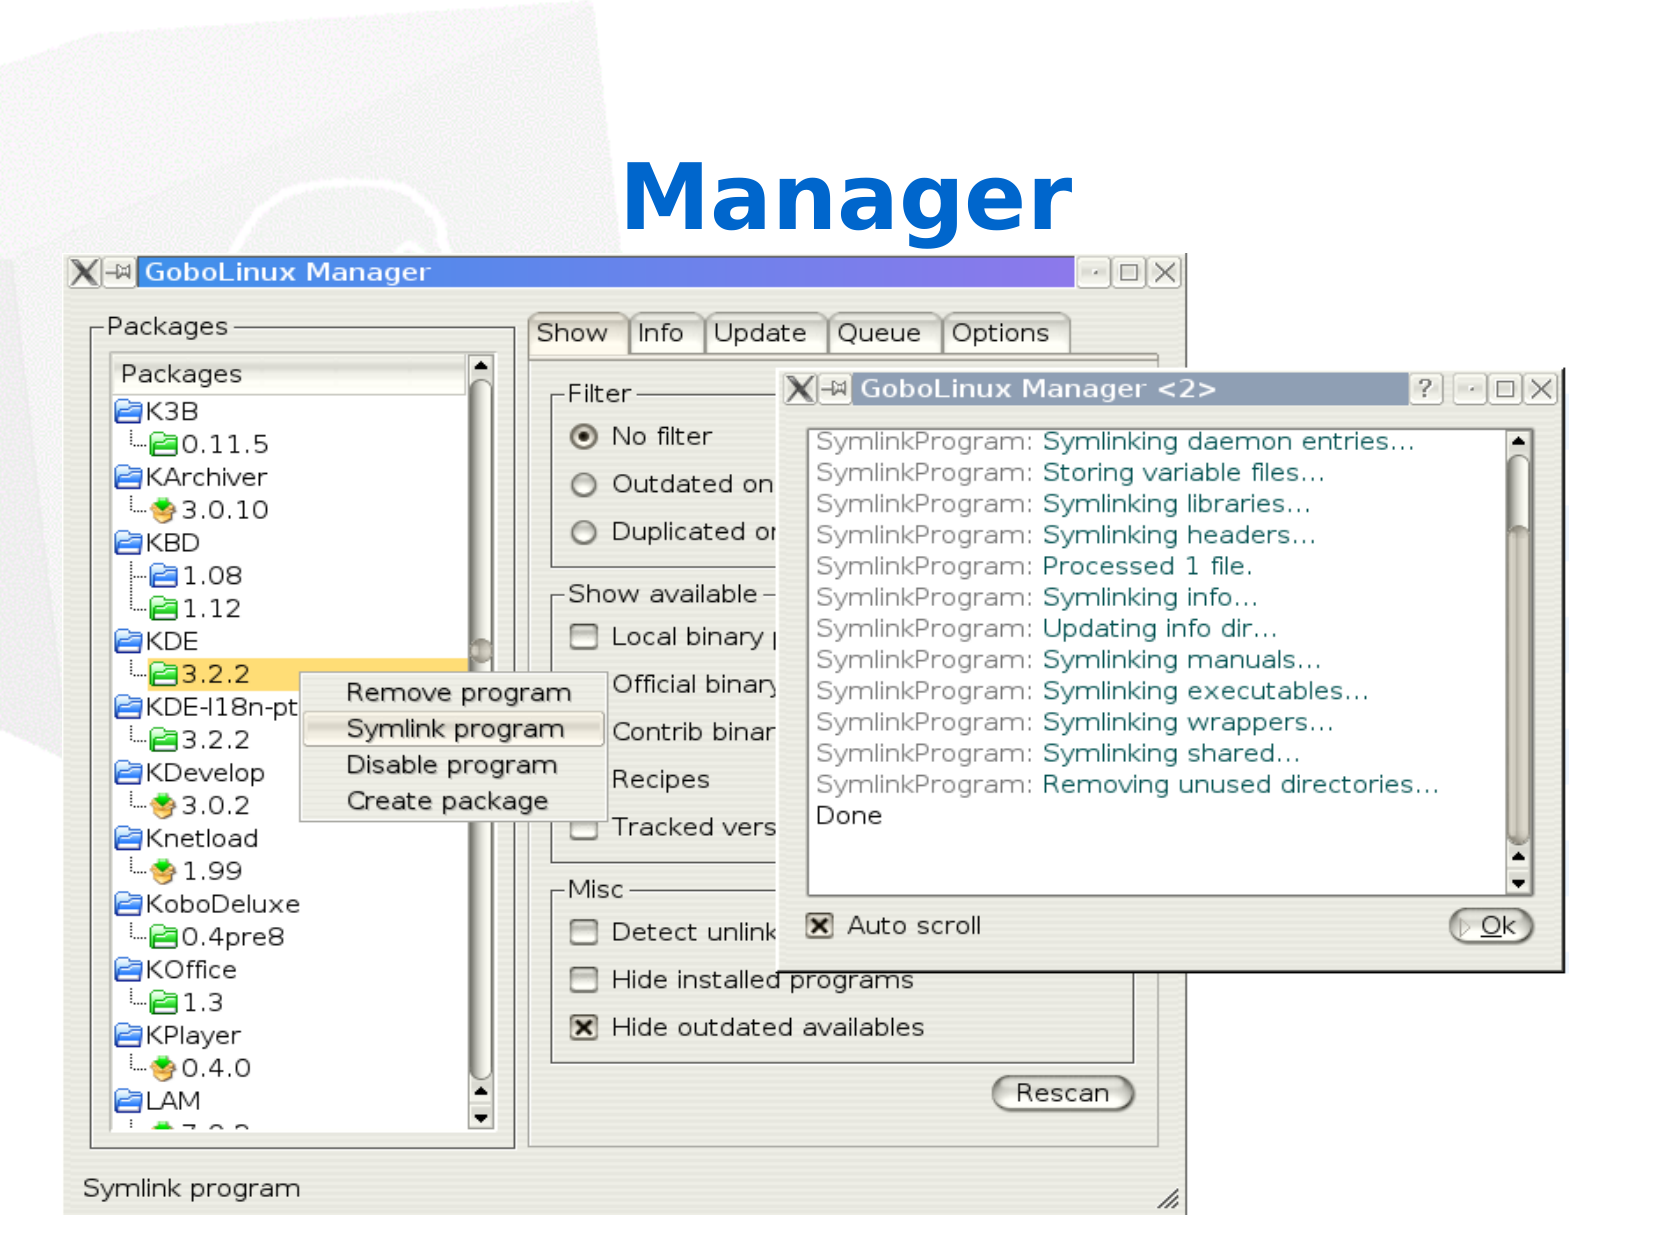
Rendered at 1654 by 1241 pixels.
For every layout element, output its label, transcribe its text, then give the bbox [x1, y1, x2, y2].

title Manager [112, 120, 1581, 275]
picture [0, 0, 1569, 1215]
